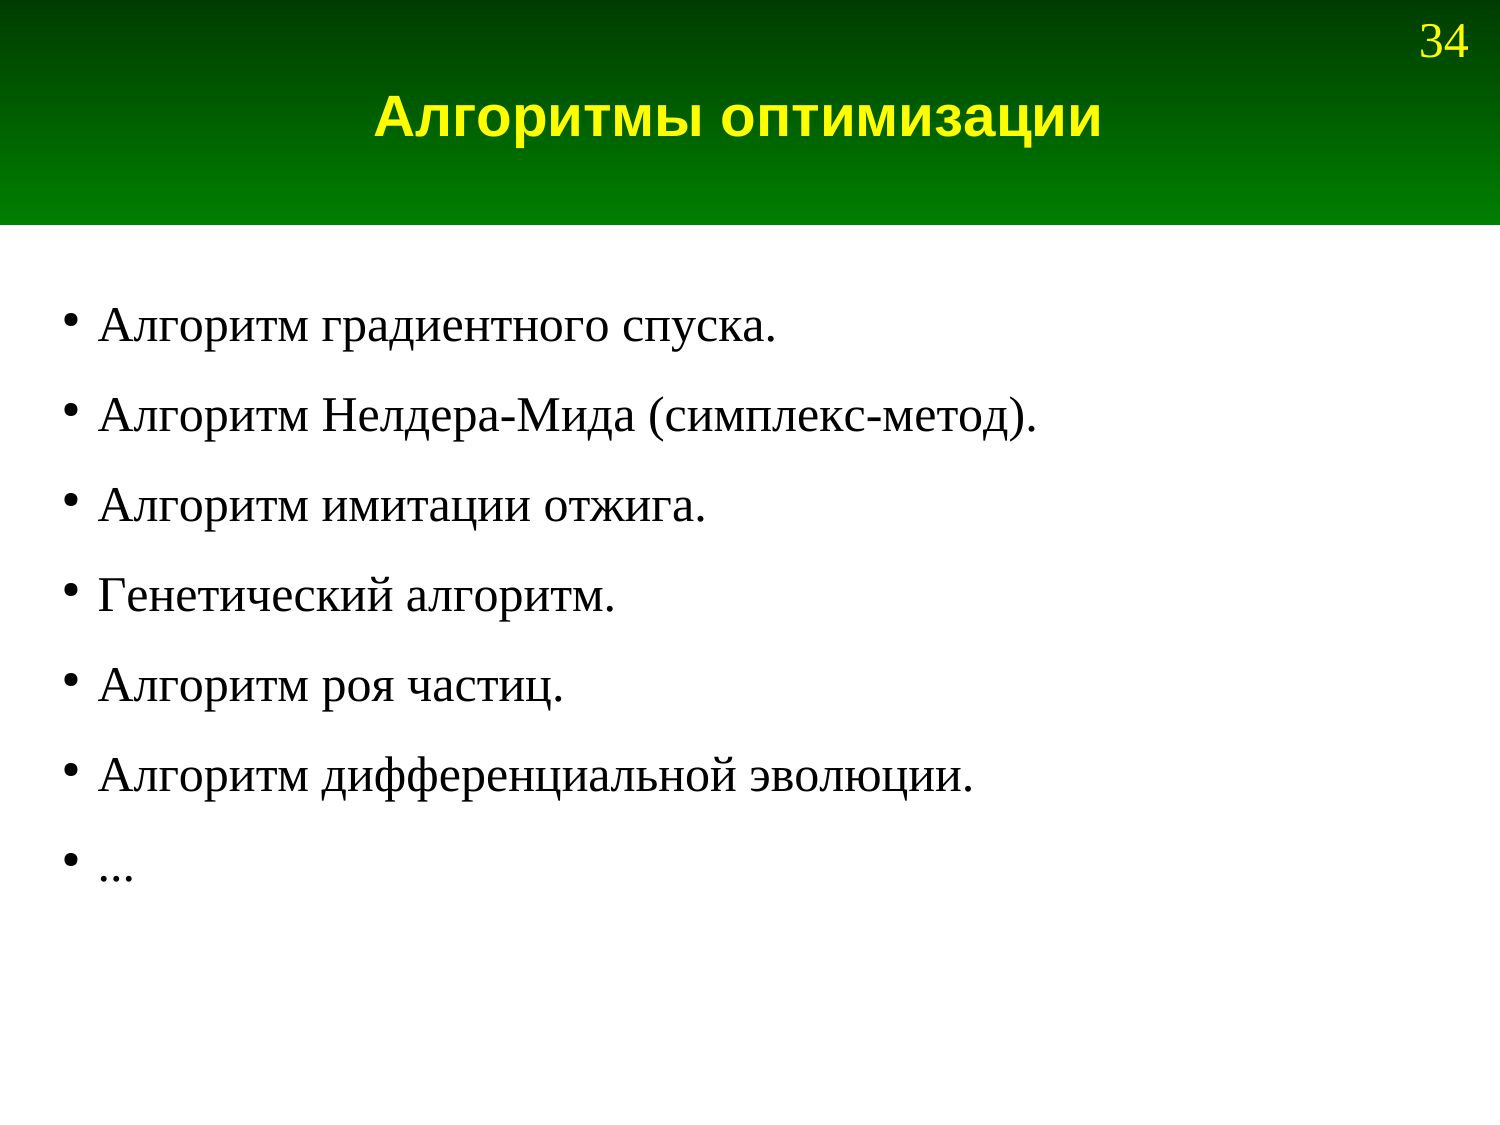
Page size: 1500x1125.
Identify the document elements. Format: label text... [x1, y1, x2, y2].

text_box Алгоритм градиентного спуска. Алгоритм Нелдера-Мида (симплекс-метод). Алгоритм имитации отжига. Генетический алгоритм. Алгоритм роя частиц. Алгоритм дифференциальной эволюции. ... [47, 253, 1477, 1049]
title Алгоритмы оптимизации [88, 18, 1389, 207]
